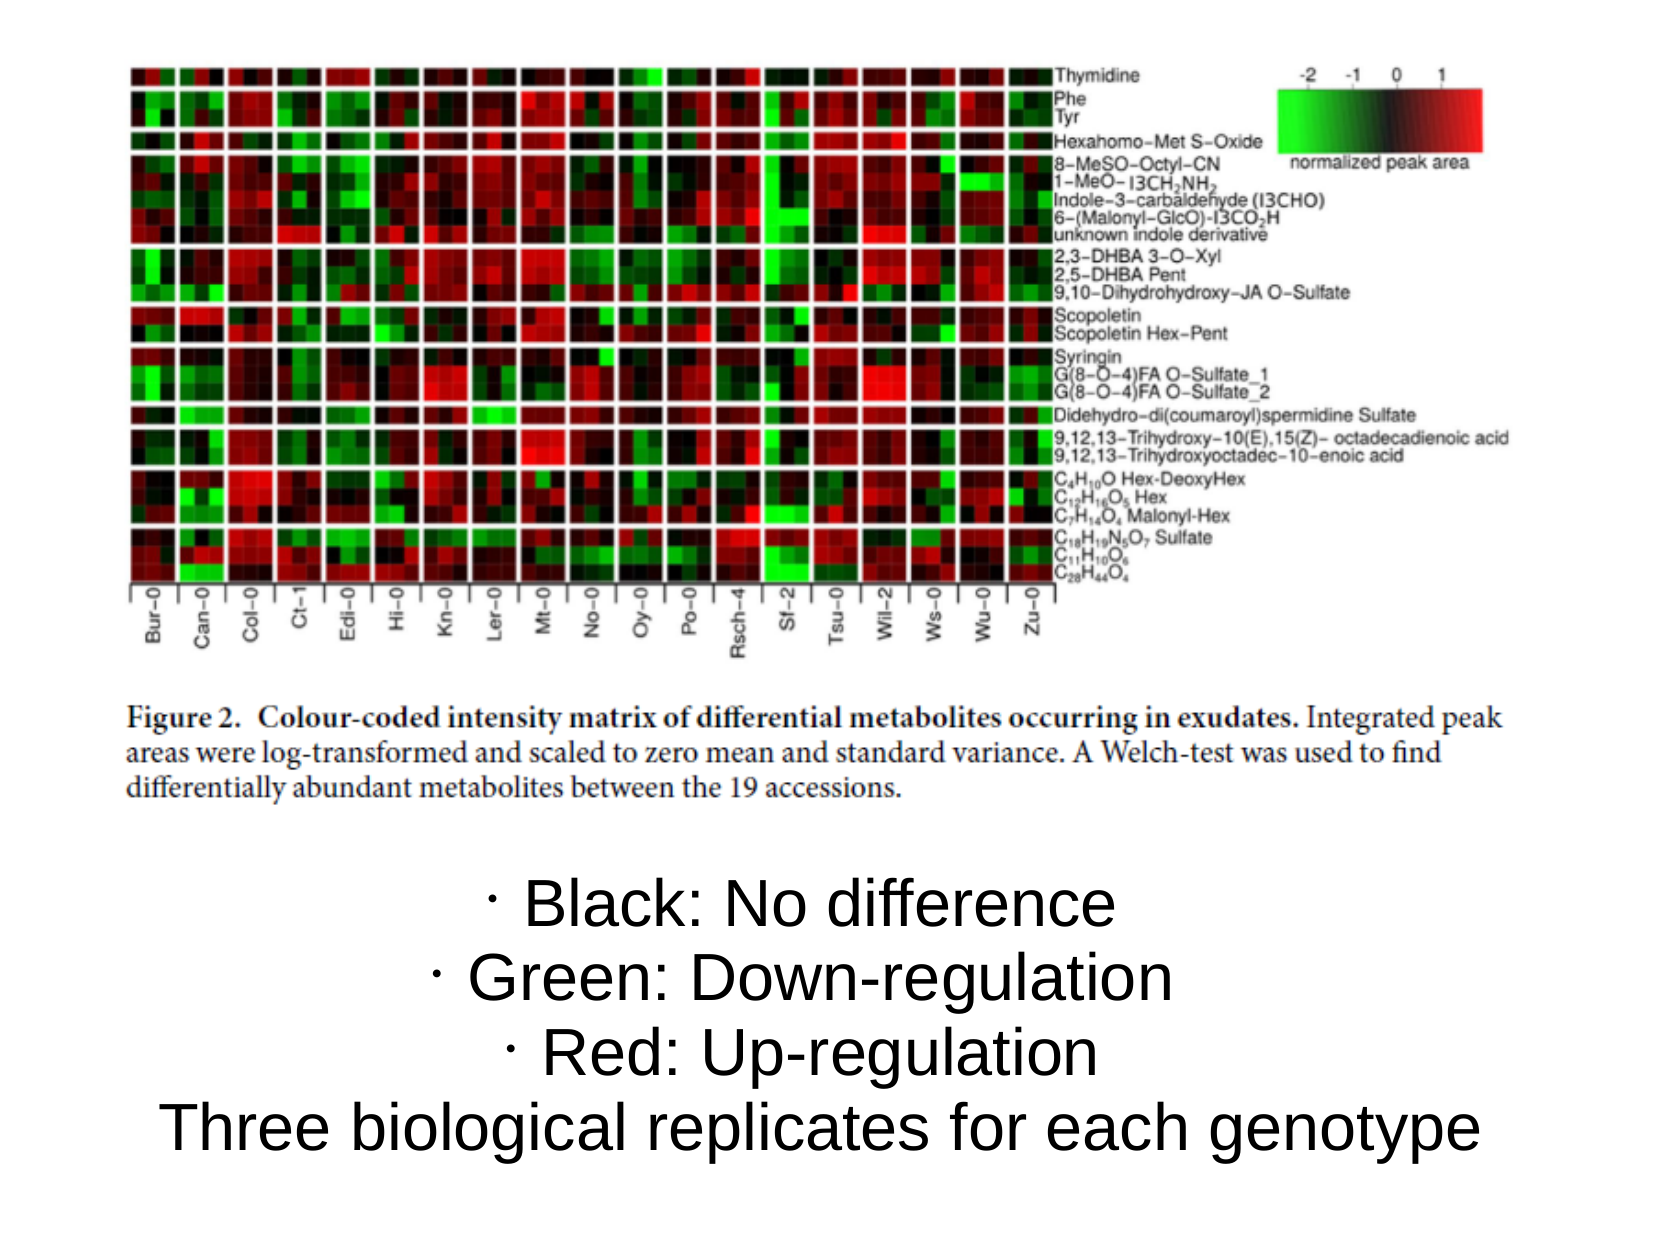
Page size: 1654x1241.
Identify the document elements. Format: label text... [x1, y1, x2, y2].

picture [87, 35, 1562, 827]
subtitle Black: No difference Green: Down-regulation Red: Up-regulation Three biological replicates for each genotype [59, 826, 1548, 1204]
